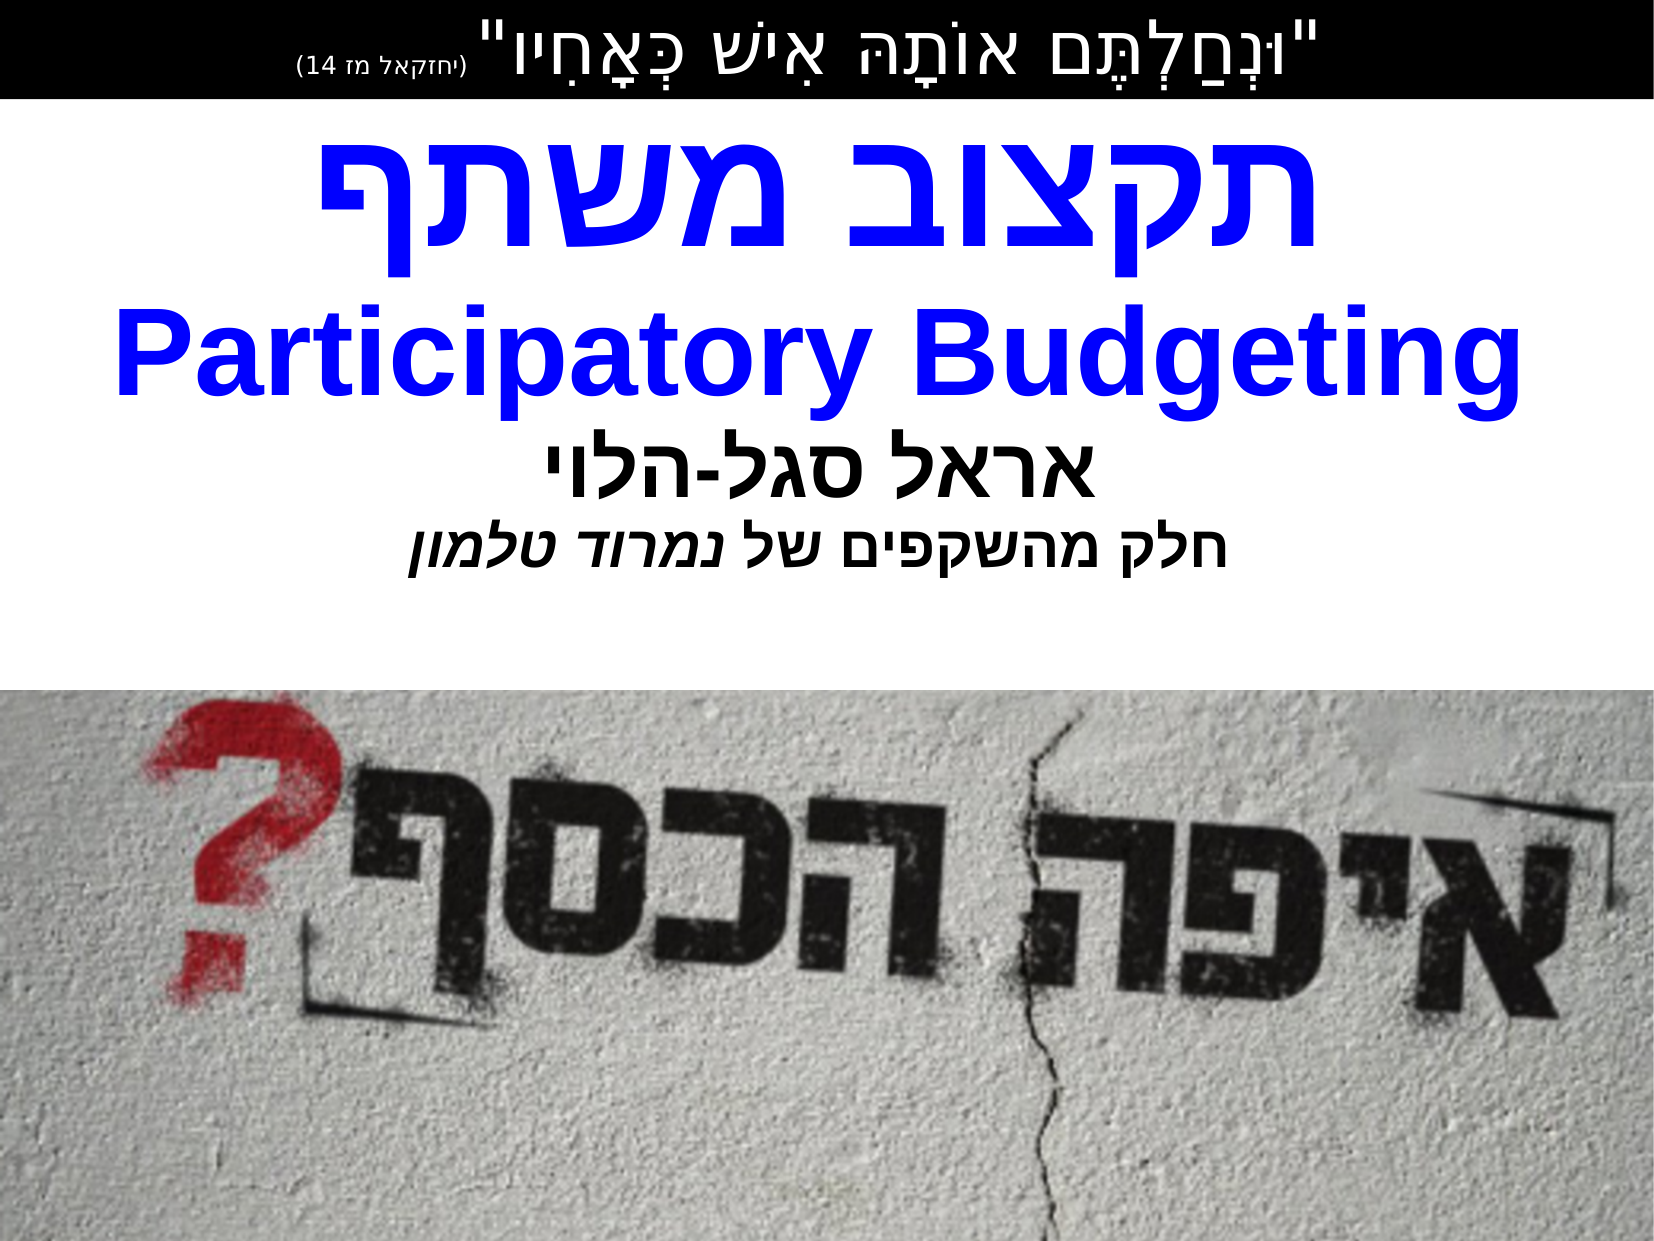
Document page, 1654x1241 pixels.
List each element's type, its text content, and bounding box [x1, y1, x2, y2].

picture [0, 690, 1654, 1241]
title תקצוב משתף Participatory Budgeting אראל סגל-הלוי חלק מהשקפים של נמרוד טלמון [0, 100, 1654, 687]
text_box "וּנְחַלְתֶּם אוֹתָהּ אִישׁ כְּאָחִיו" (יחזקאל מז 14) [0, 0, 1654, 100]
